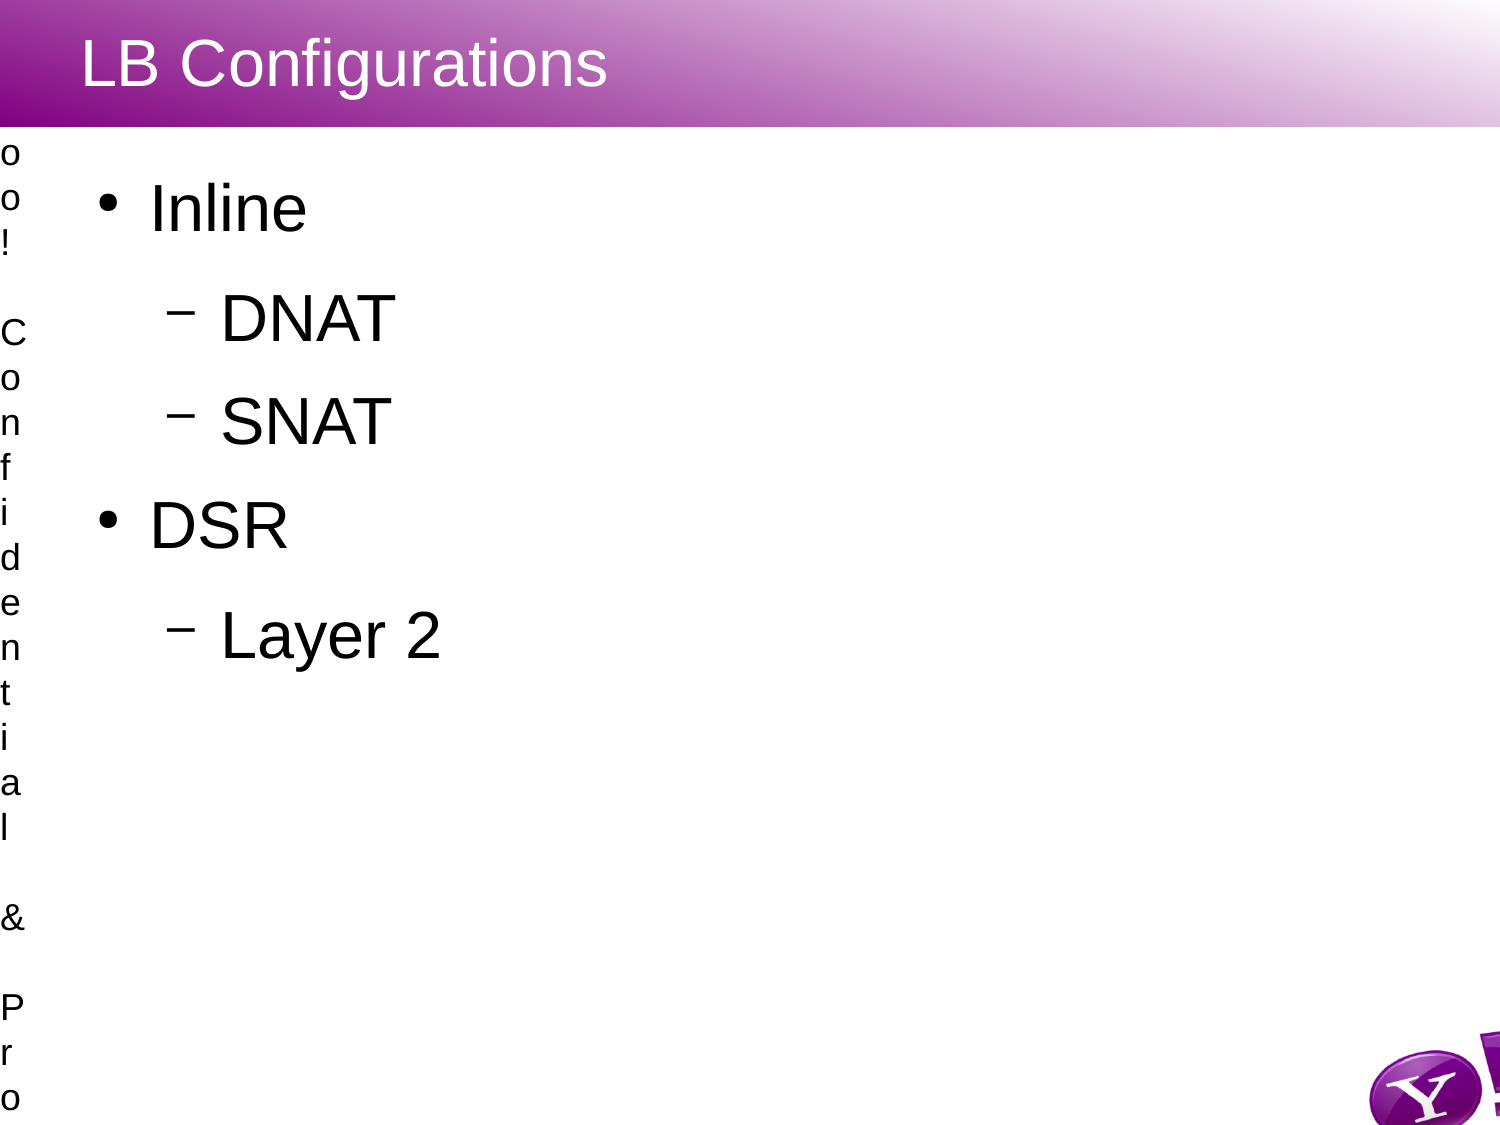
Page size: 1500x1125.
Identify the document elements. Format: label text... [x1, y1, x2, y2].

picture [1366, 1027, 1500, 1125]
title LB Configurations [0, 0, 1500, 127]
list Inline DNAT SNAT DSR Layer 2 [78, 164, 1438, 1015]
